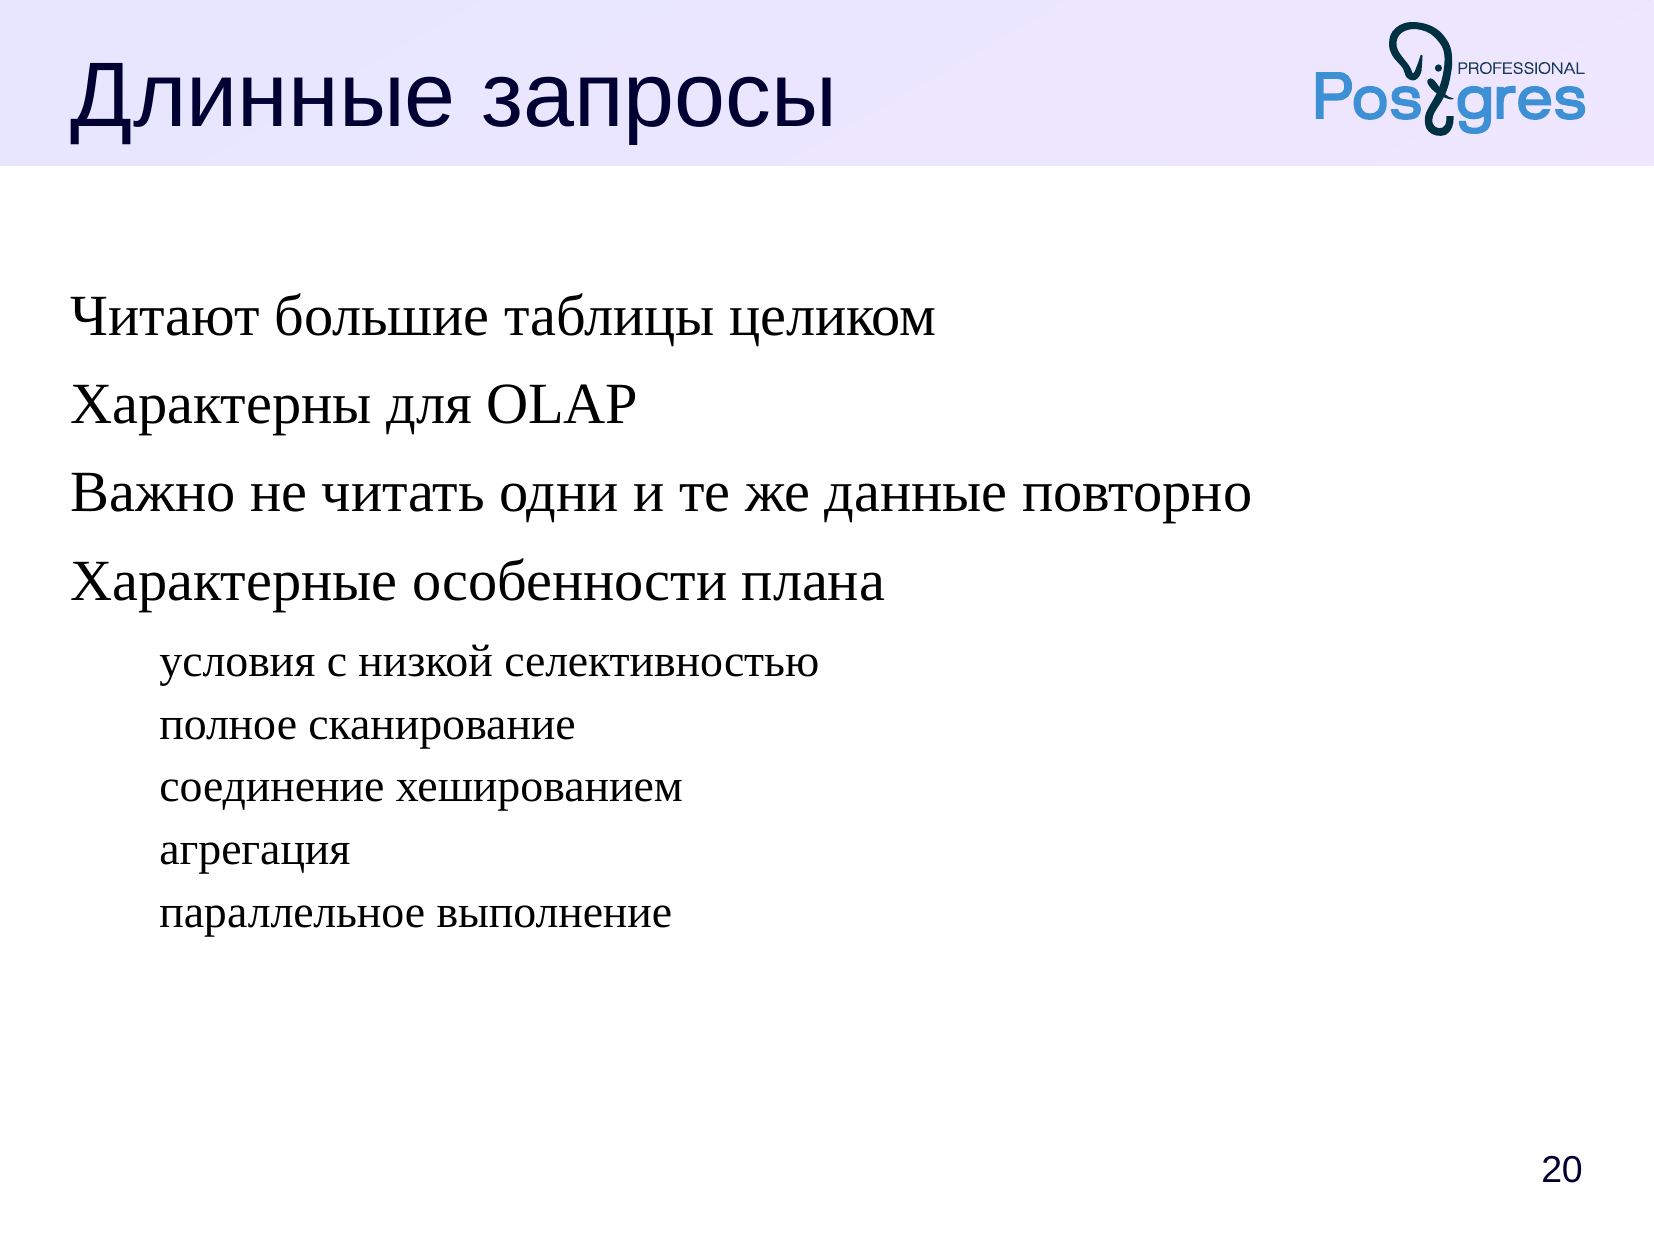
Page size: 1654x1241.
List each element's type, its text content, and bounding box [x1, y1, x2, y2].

title Длинные запросы [70, 43, 1241, 147]
list Читают большие таблицы целиком Характерны для OLAP Важно не читать одни и те же данные повторно Характерные особенности плана условия с низкой селективностью полное сканирование соединение хешированием агрегация параллельное выполнение [70, 283, 1583, 1141]
